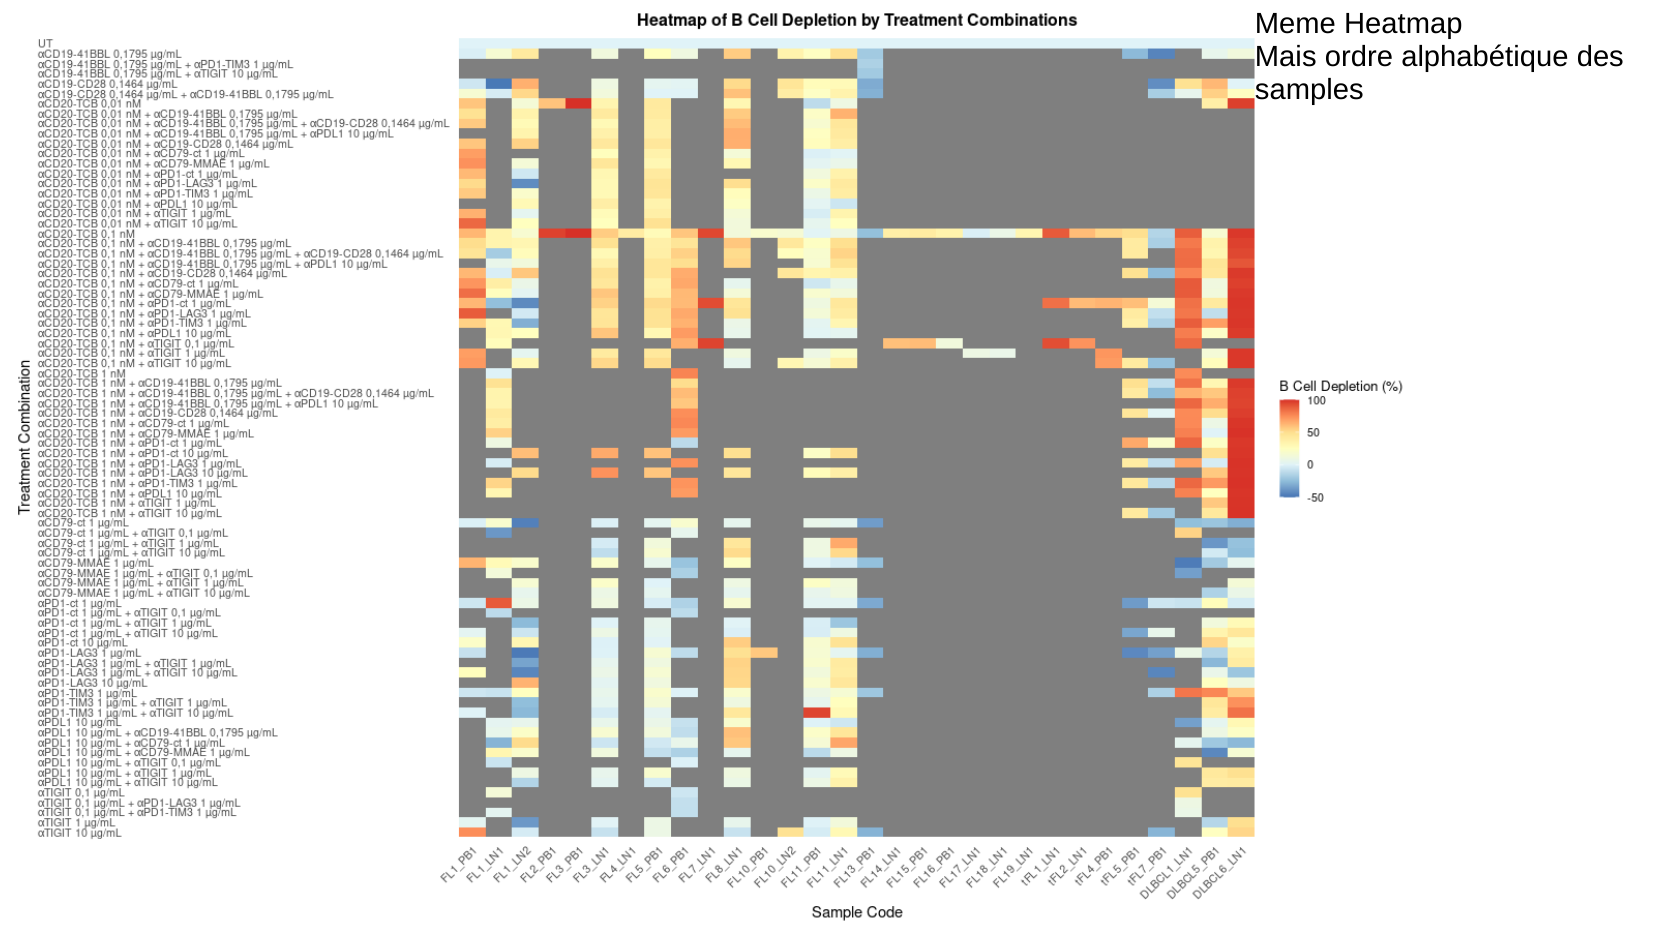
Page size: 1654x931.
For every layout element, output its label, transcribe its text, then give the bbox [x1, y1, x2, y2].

picture [11, 2, 1418, 931]
text_box Meme Heatmap Mais ordre alphabétique des samples [1240, 0, 1654, 146]
